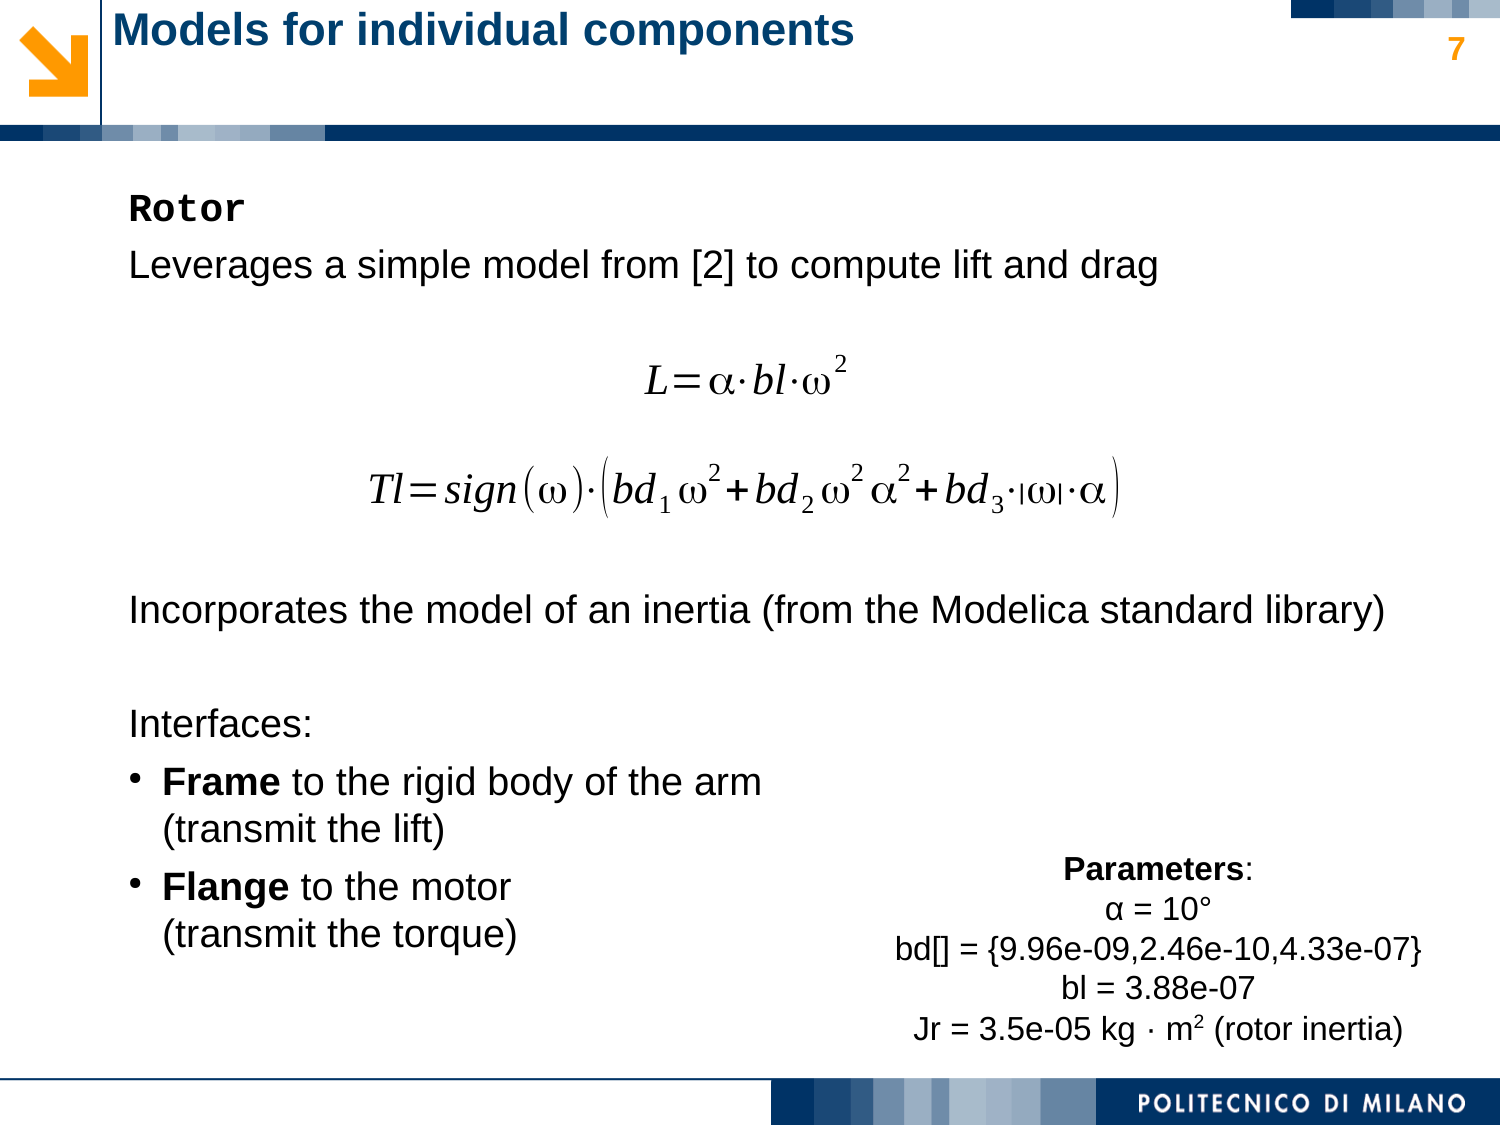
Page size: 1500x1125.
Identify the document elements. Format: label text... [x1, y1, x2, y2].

list Rotor Leverages a simple model from [2] to compute lift and drag Incorporates the model of an inertia (from the Modelica standard library) Interfaces: Frame to the rigid body of the arm (transmit the lift) Flange to the motor (transmit the torque) [75, 181, 1426, 967]
chart [356, 347, 1132, 523]
text_box Parameters: α = 10° bd[] = {9.96e-09,2.46e-10,4.33e-07} bl = 3.88e-07 Jr = 3.5e-05 kg · m2 (rotor inertia) [833, 835, 1485, 1062]
title Models for individual components [112, 0, 1088, 138]
picture [0, 0, 1500, 141]
picture [0, 1074, 1500, 1125]
